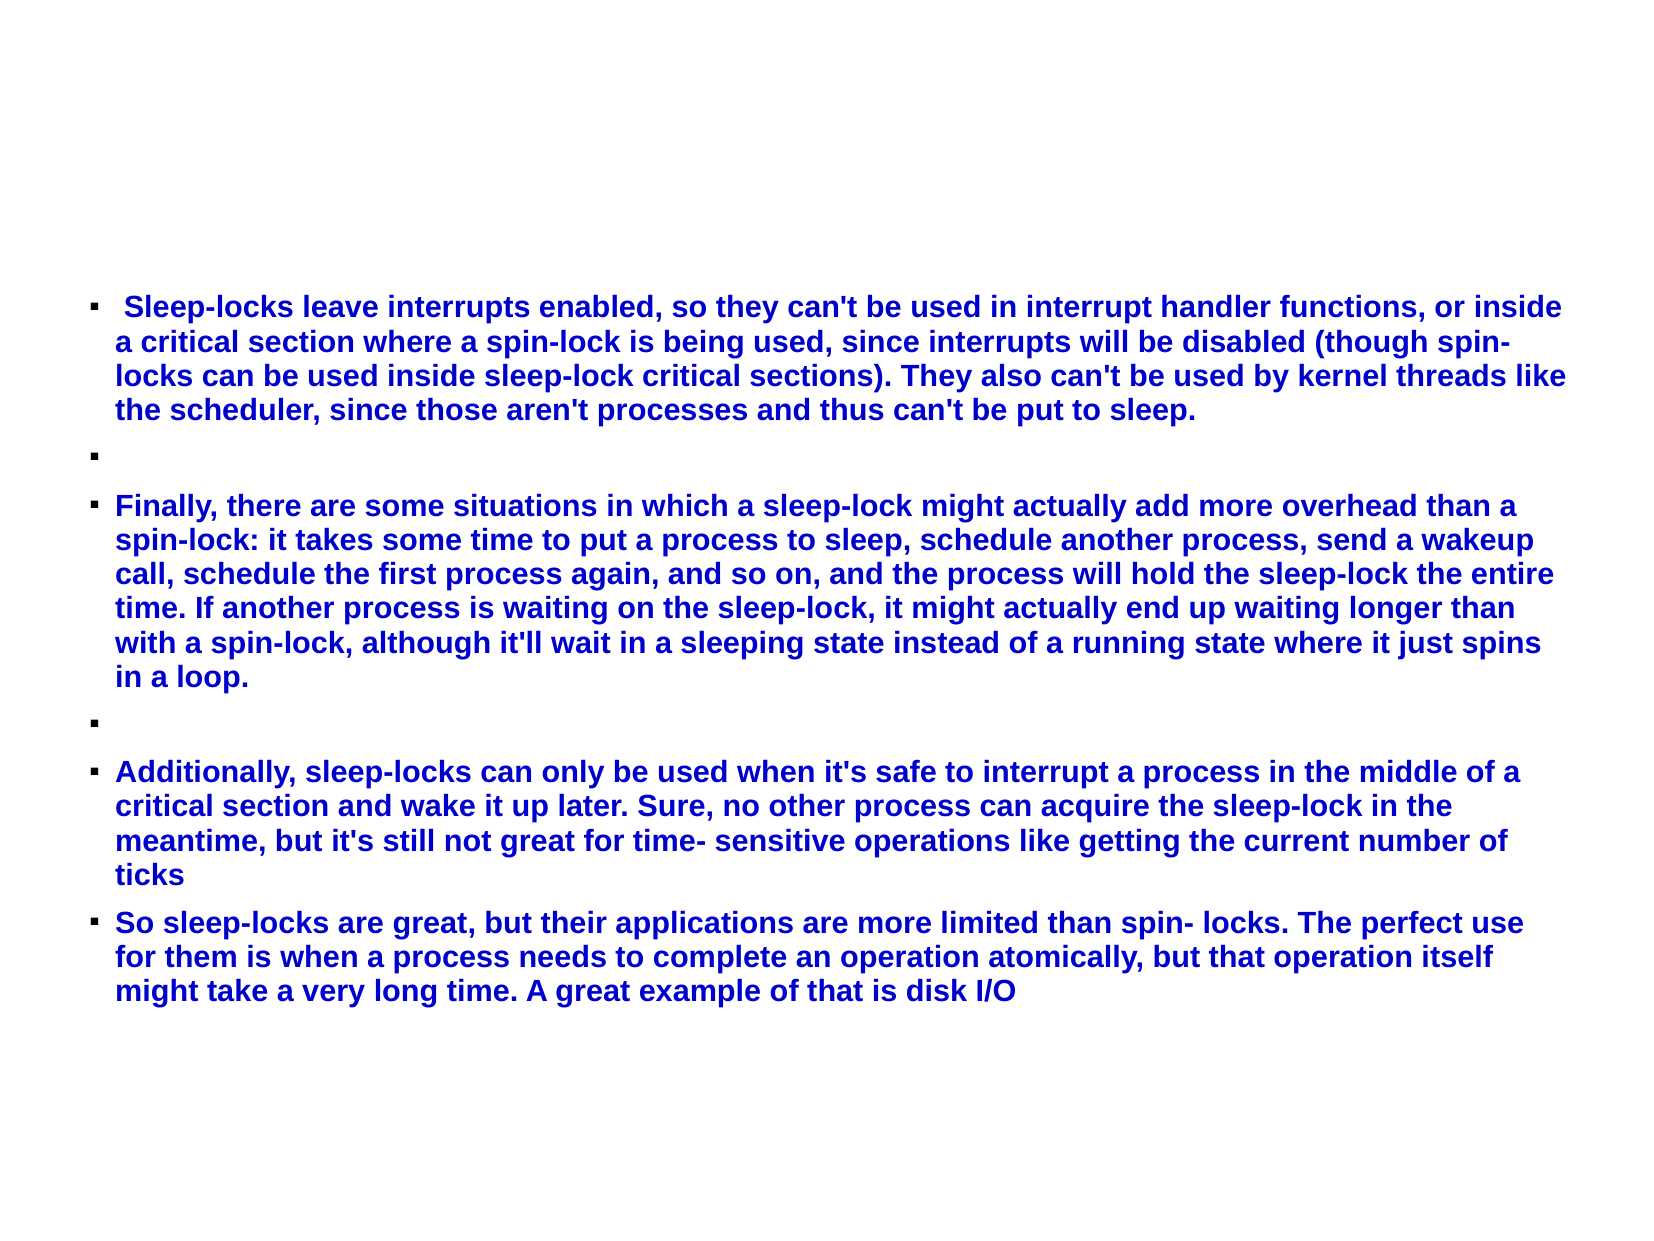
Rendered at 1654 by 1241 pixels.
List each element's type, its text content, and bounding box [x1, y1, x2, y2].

list Sleep-locks leave interrupts enabled, so they can't be used in interrupt handler functions, or inside a critical section where a spin-lock is being used, since interrupts will be disabled (though spin- locks can be used inside sleep-lock critical sections). They also can't be used by kernel threads like the scheduler, since those aren't processes and thus can't be put to sleep. Finally, there are some situations in which a sleep-lock might actually add more overhead than a spin-lock: it takes some time to put a process to sleep, schedule another process, send a wakeup call, schedule the first process again, and so on, and the process will hold the sleep-lock the entire time. If another process is waiting on the sleep-lock, it might actually end up waiting longer than with a spin-lock, although it'll wait in a sleeping state instead of a running state where it just spins in a loop. Additionally, sleep-locks can only be used when it's safe to interrupt a process in the middle of a critical section and wake it up later. Sure, no other process can acquire the sleep-lock in the meantime, but it's still not great for time- sensitive operations like getting the current number of ticks So sleep-locks are great, but their applications are more limited than spin- locks. The perfect use for them is when a process needs to complete an operation atomically, but that operation itself might take a very long time. A great example of that is disk I/O [82, 290, 1571, 1010]
